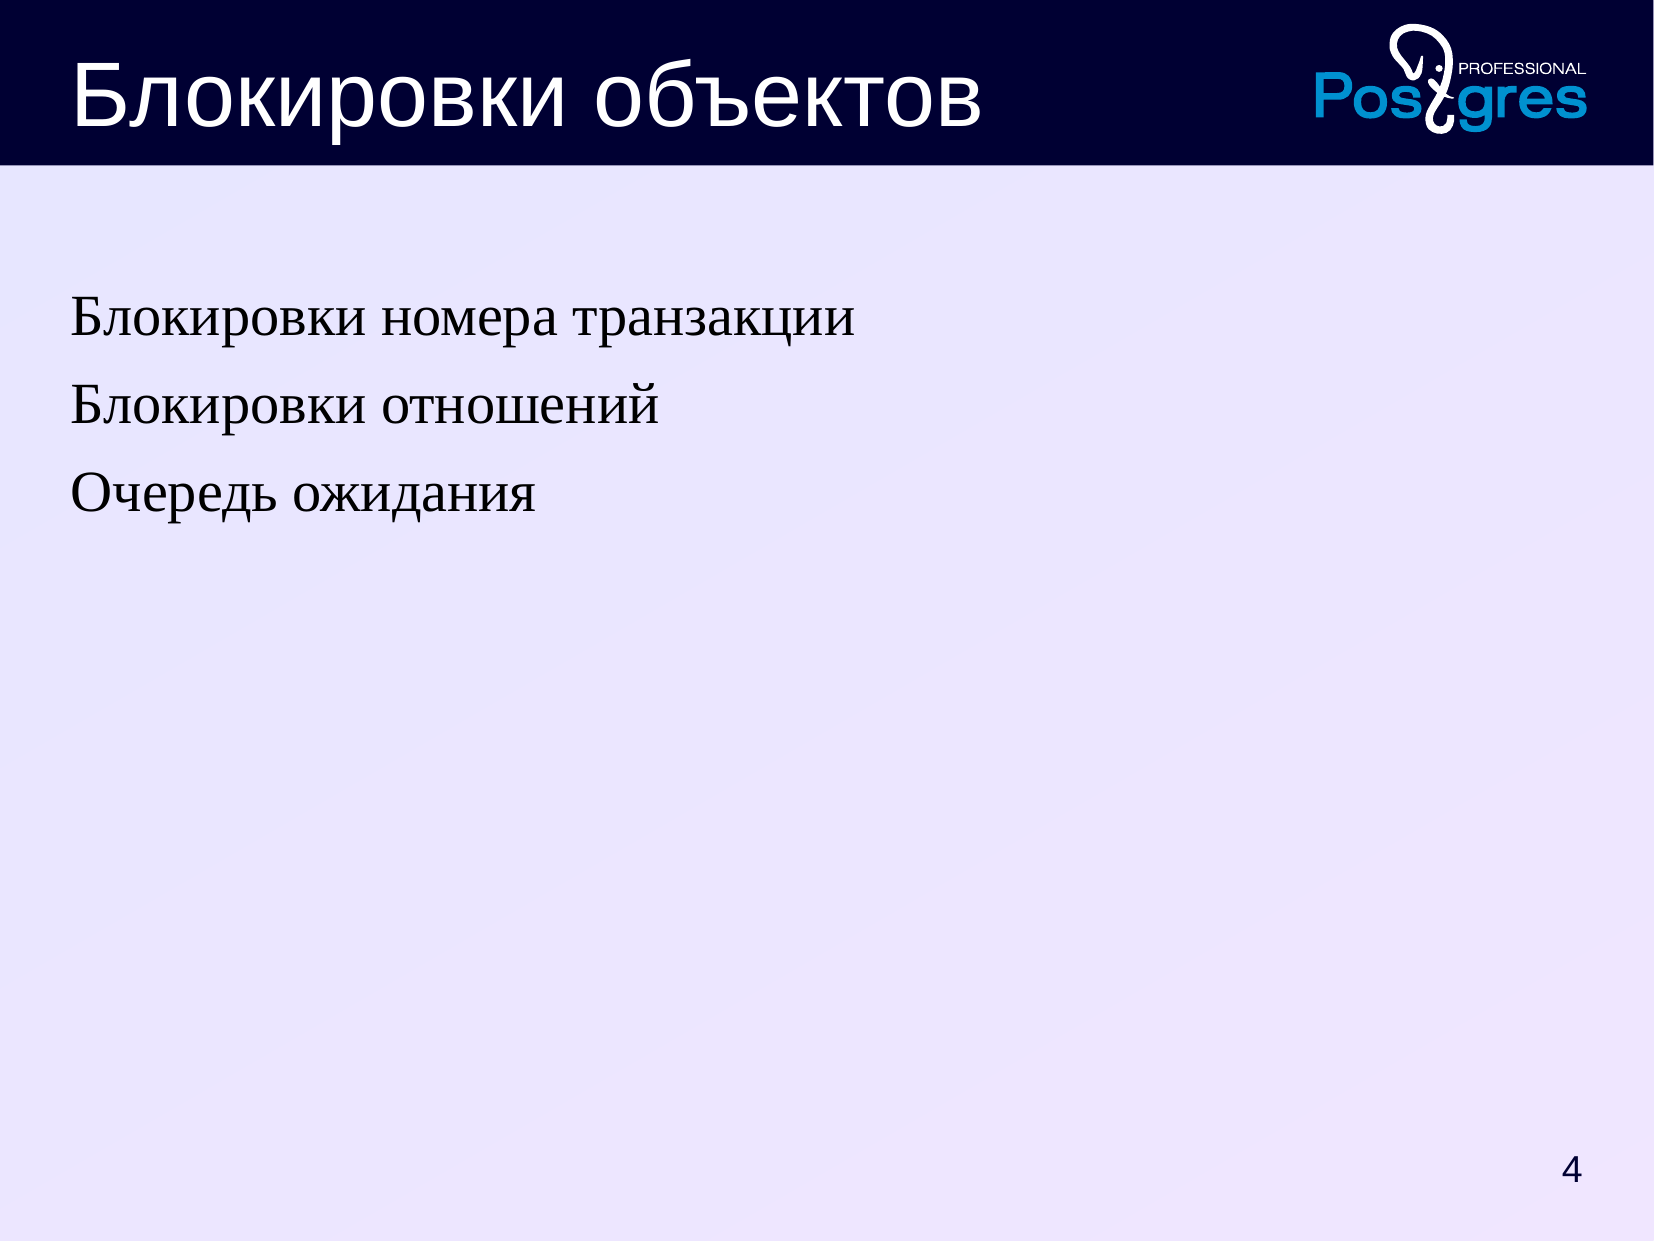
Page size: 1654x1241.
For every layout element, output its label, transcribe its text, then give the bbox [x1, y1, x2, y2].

list Блокировки номера транзакции Блокировки отношений Очередь ожидания [70, 283, 1559, 1003]
title Блокировки объектов [70, 43, 1241, 147]
